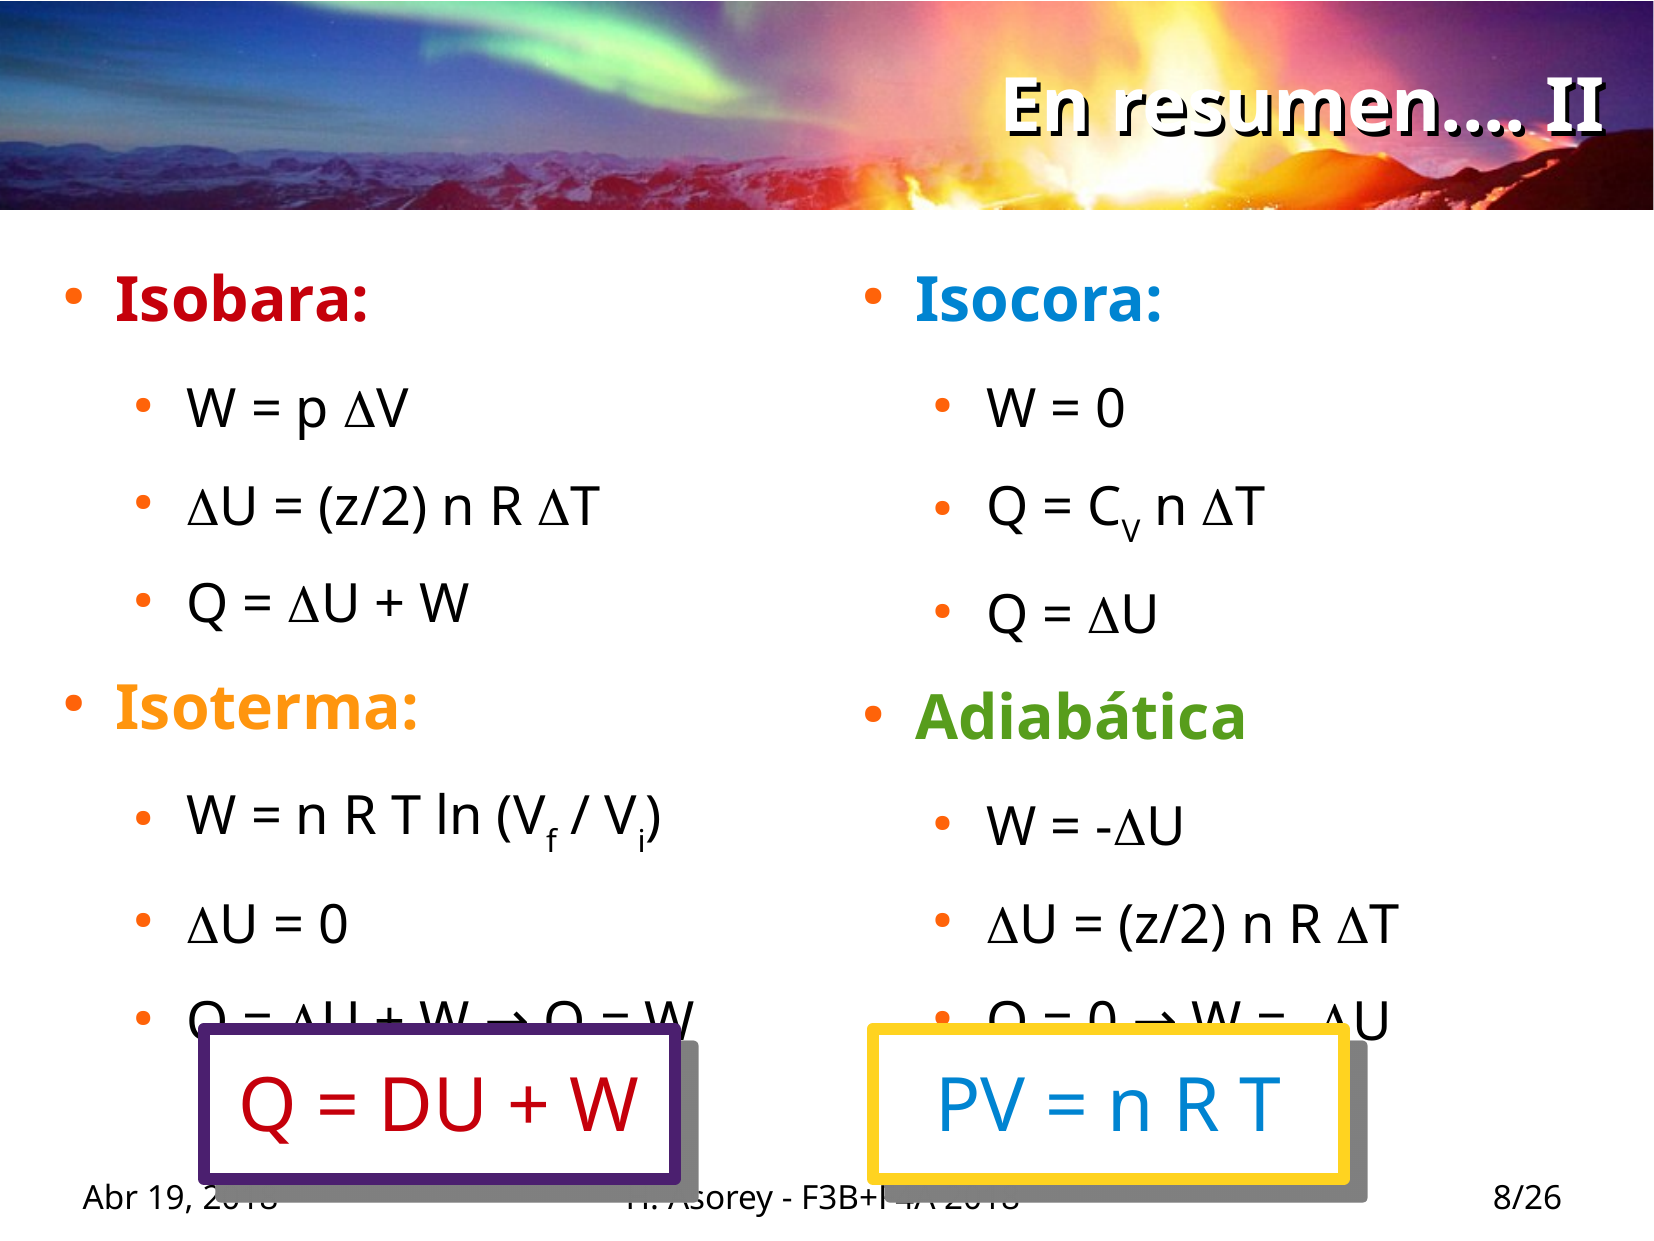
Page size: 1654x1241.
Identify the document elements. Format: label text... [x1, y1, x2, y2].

text_box Q = DU + W [203, 1028, 675, 1179]
title En resumen.... II [45, 15, 1606, 191]
picture [0, 1, 1654, 210]
text_box PV = n R T [872, 1028, 1344, 1179]
list Isocora: W = 0 Q = CV n DT Q = DU Adiabática W = -DU DU = (z/2) n R DT Q = 0 → W = -DU [844, 255, 1606, 1156]
list Isobara: W = p DV DU = (z/2) n R DT Q = DU + W Isoterma: W = n R T ln (Vf / Vi) DU = 0 Q = DU + W → Q = W [45, 255, 807, 1156]
